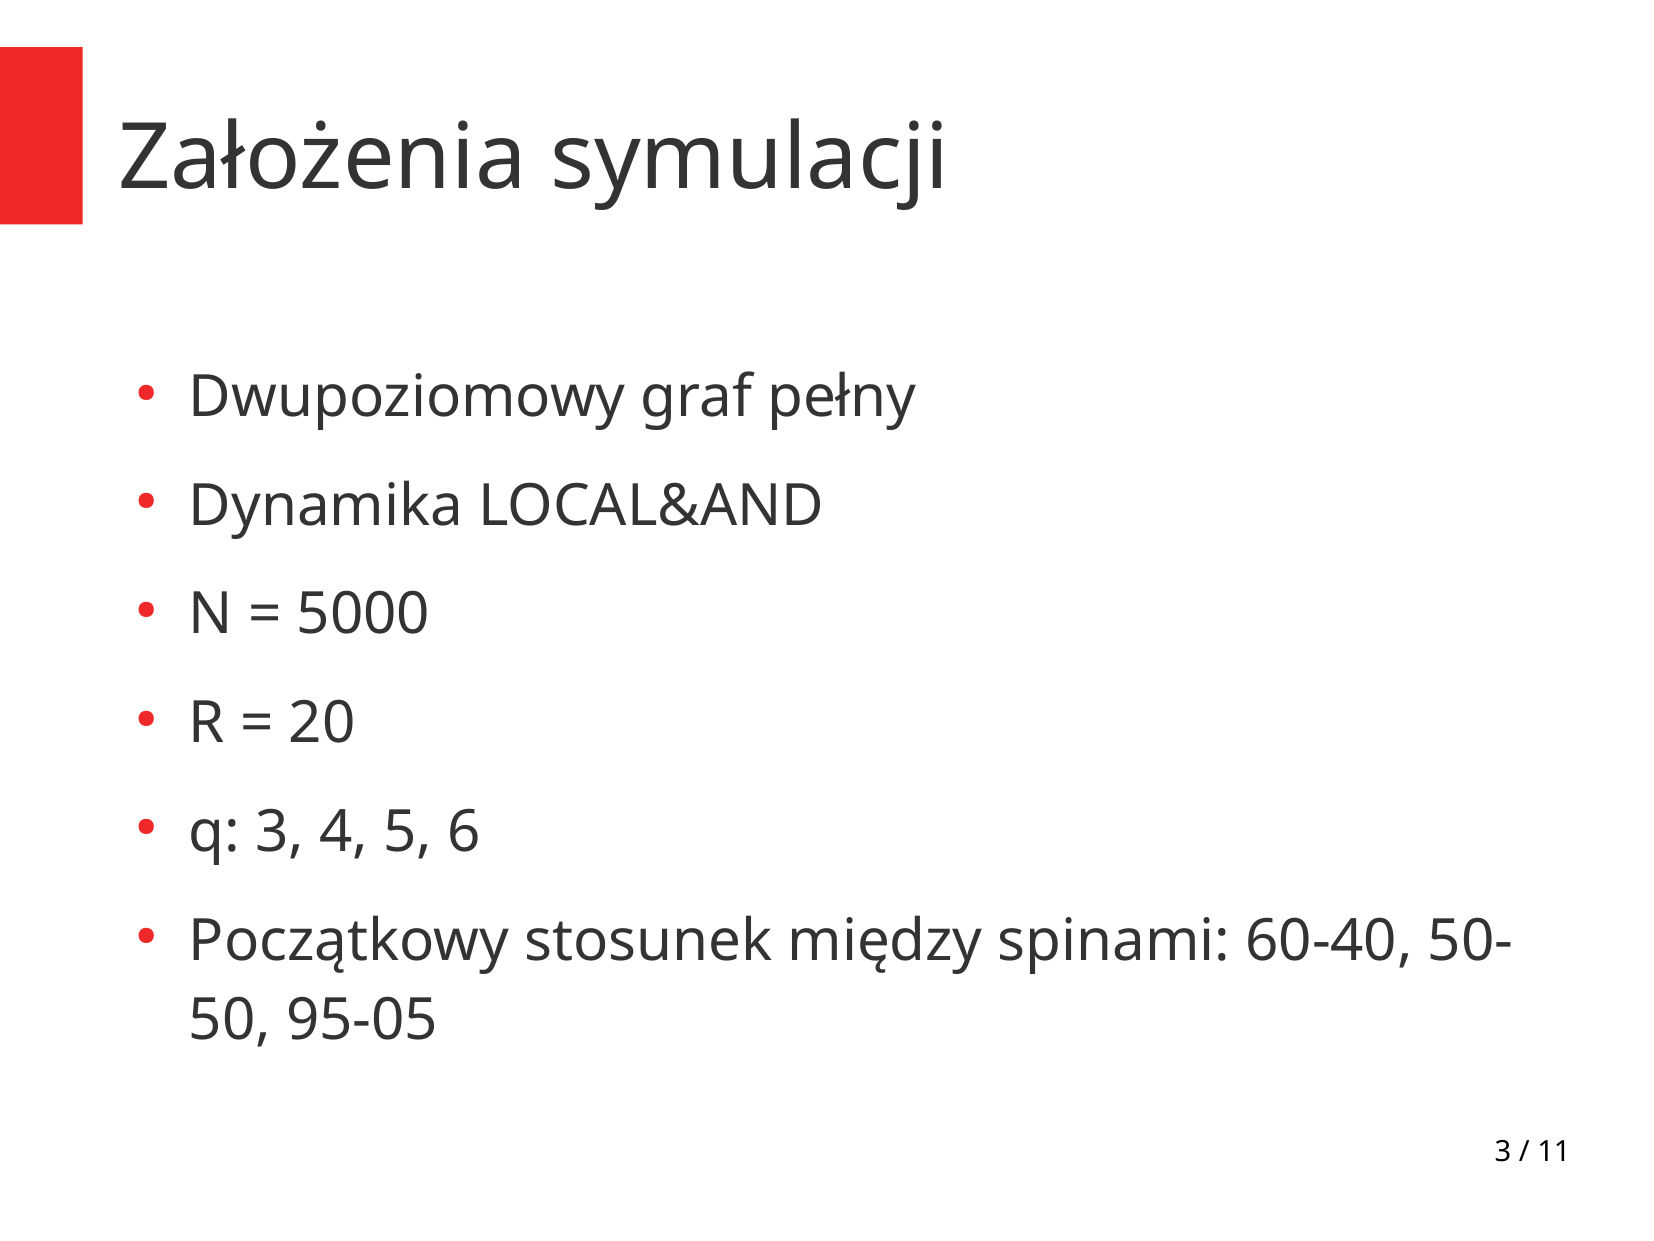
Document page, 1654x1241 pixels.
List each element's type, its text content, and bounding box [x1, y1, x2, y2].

list Dwupoziomowy graf pełny Dynamika LOCAL&AND N = 5000 R = 20 q: 3, 4, 5, 6 Początkowy stosunek między spinami: 60-40, 50-50, 95-05 [118, 354, 1536, 1074]
title Założenia symulacji [118, 49, 1571, 257]
